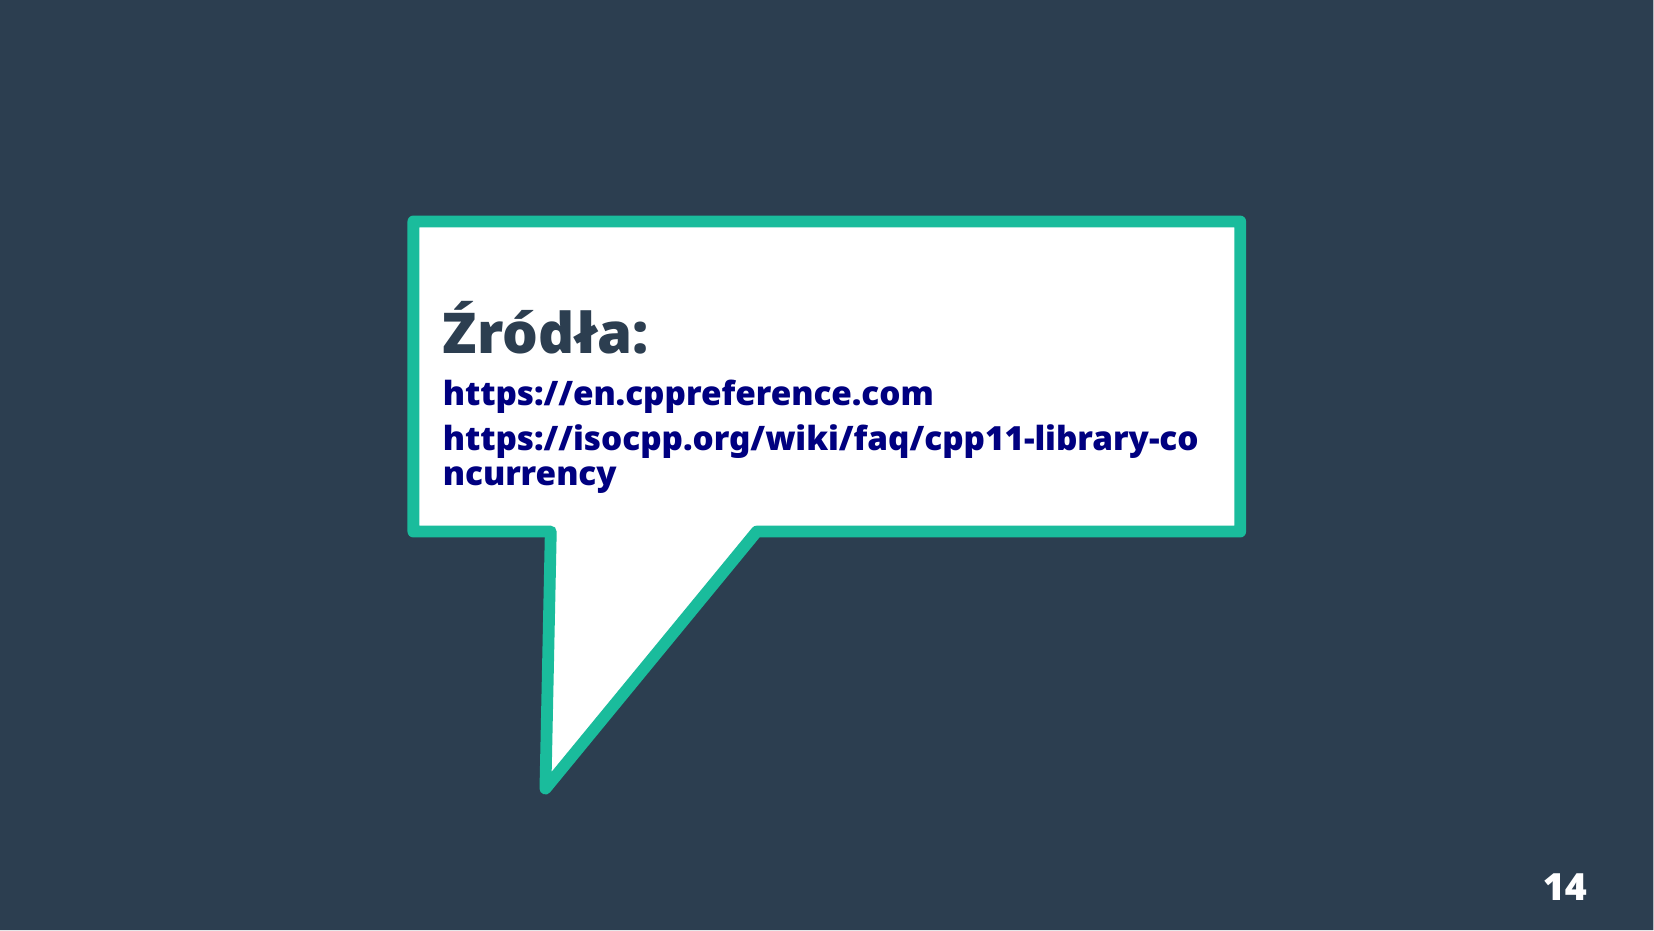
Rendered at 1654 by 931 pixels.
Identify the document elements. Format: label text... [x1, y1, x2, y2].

title Źródła: https://en.cppreference.com https://isocpp.org/wiki/faq/cpp11-library-concurrency [442, 243, 1211, 510]
